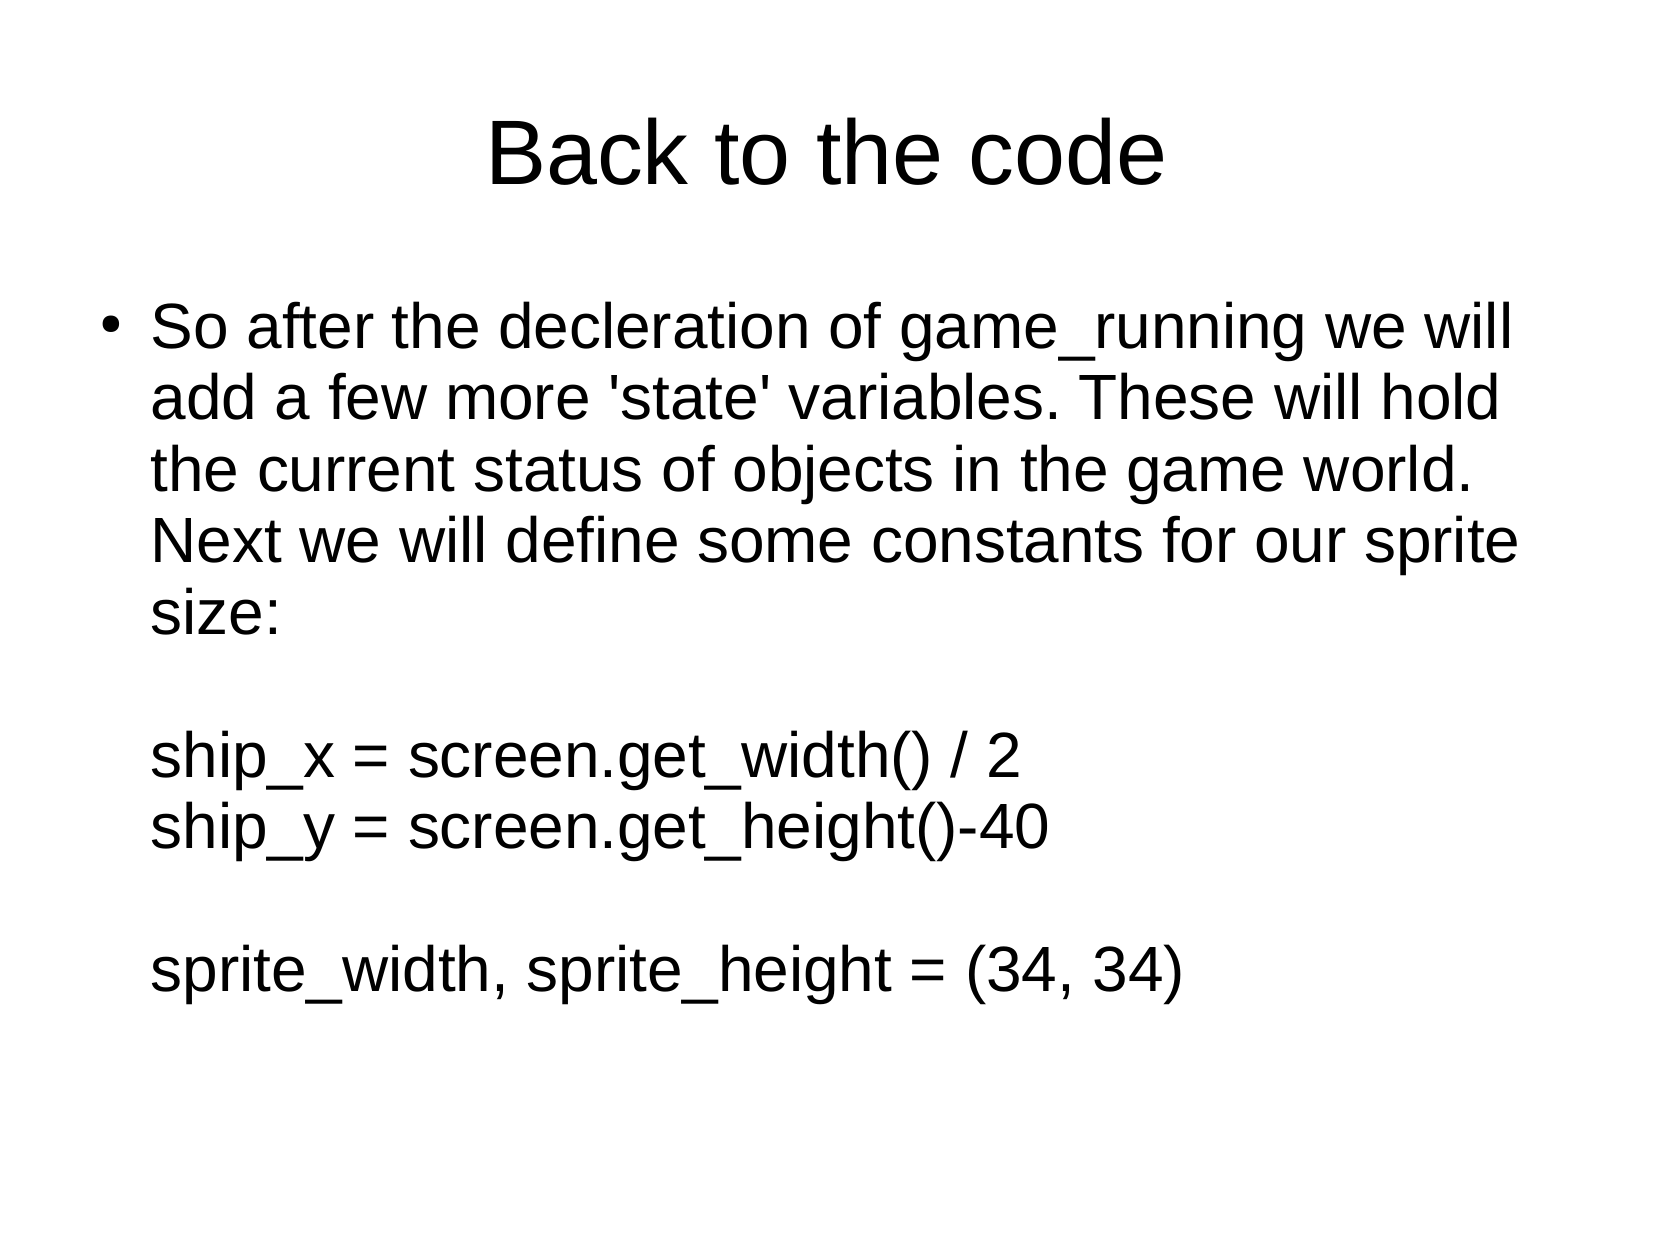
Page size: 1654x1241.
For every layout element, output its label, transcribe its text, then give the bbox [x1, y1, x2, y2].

list So after the decleration of game_running we will add a few more 'state' variables. These will hold the current status of objects in the game world. Next we will define some constants for our sprite size: ship_x = screen.get_width() / 2 ship_y = screen.get_height()-40 sprite_width, sprite_height = (34, 34) [82, 290, 1571, 1010]
title Back to the code [82, 49, 1571, 257]
